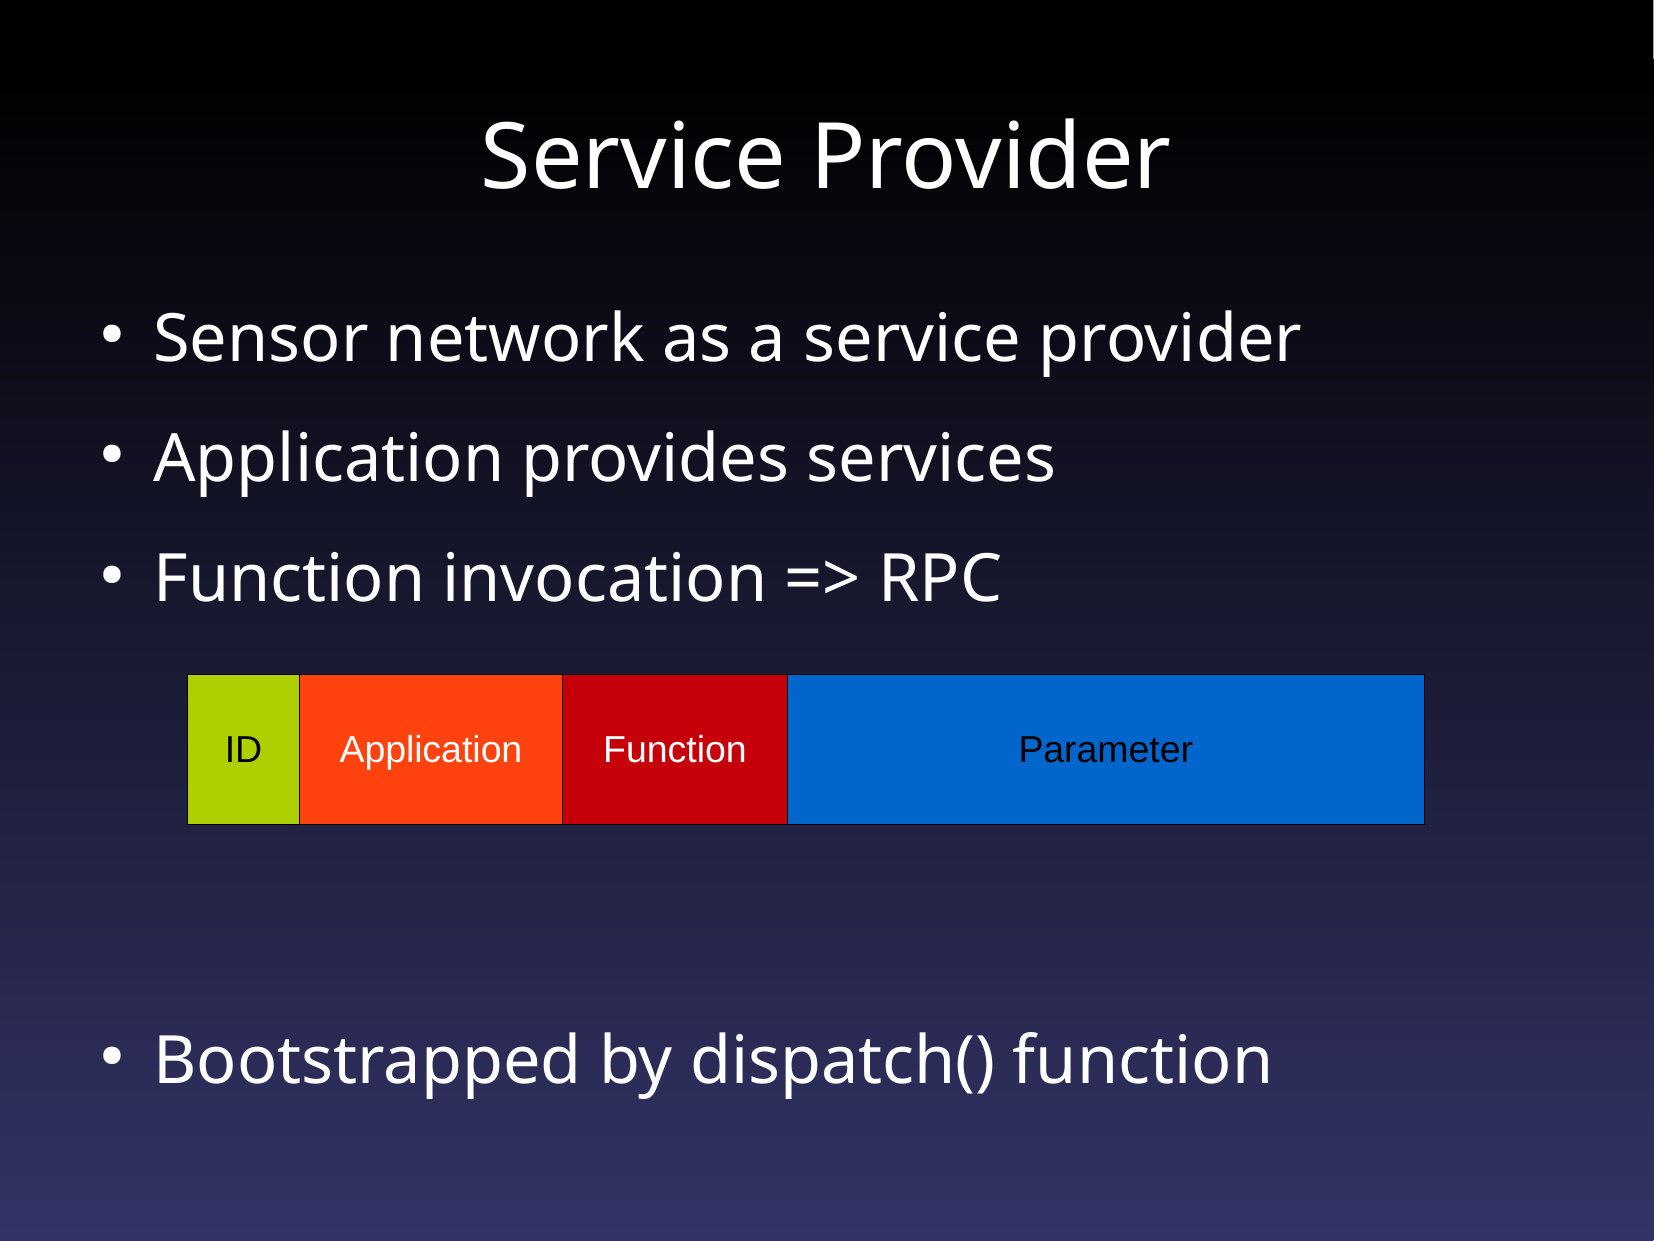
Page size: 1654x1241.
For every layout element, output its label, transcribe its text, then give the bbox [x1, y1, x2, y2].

list Sensor network as a service provider Application provides services Function invocation => RPC Bootstrapped by dispatch() function [82, 290, 1571, 1109]
title Service Provider [82, 49, 1571, 257]
